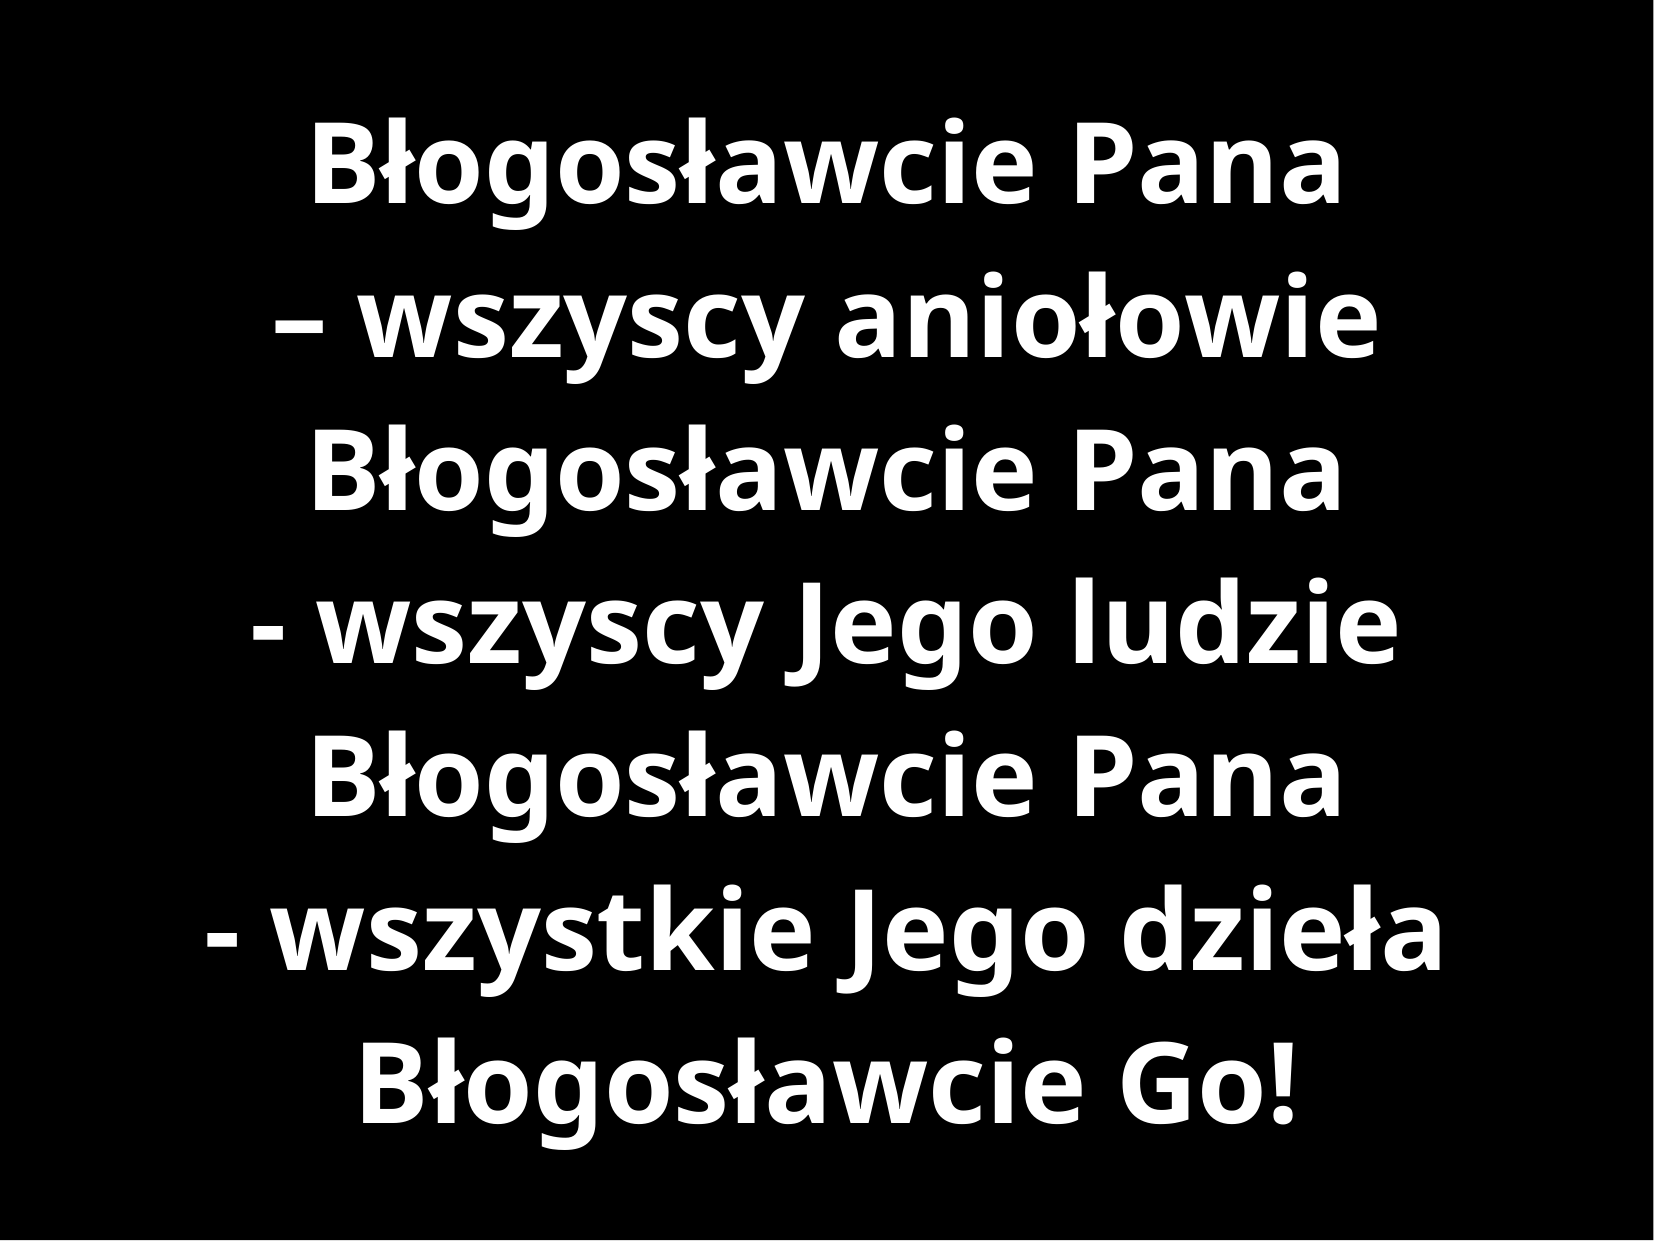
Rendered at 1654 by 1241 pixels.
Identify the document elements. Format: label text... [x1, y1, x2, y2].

title Błogosławcie Pana – wszyscy aniołowie Błogosławcie Pana - wszyscy Jego ludzie Błogosławcie Pana - wszystkie Jego dzieła Błogosławcie Go! [0, 0, 1654, 1241]
